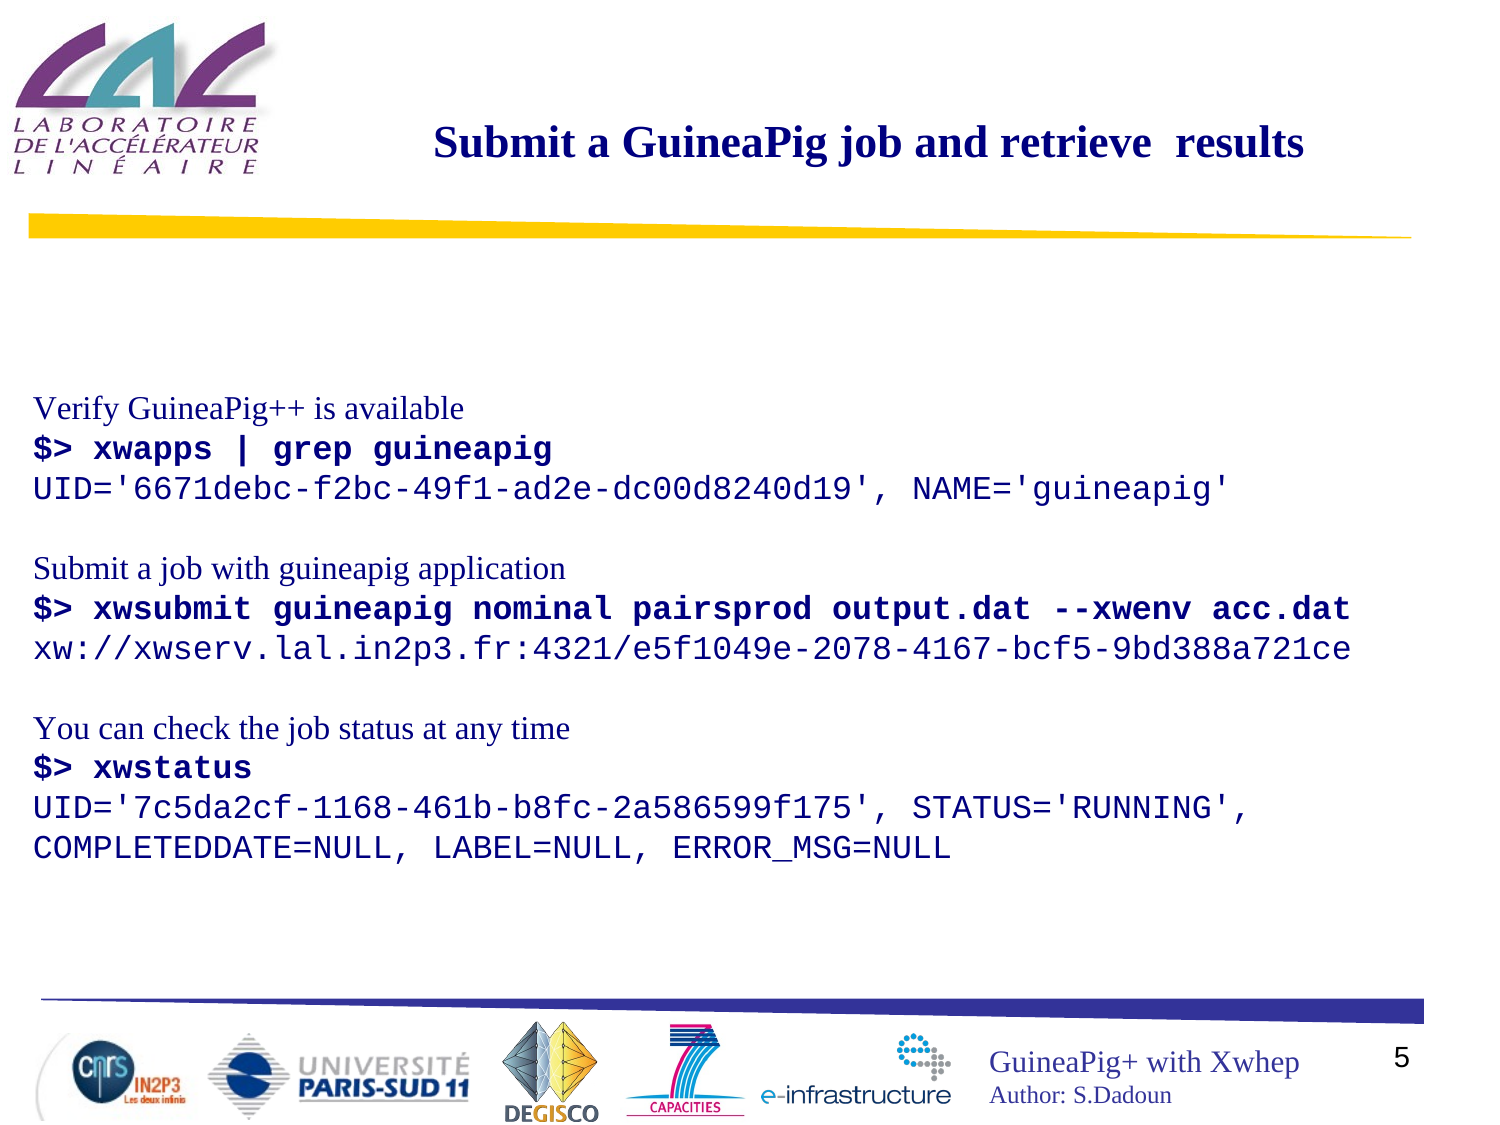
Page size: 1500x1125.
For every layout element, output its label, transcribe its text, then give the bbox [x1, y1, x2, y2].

picture [490, 1018, 609, 1122]
picture [25, 1033, 475, 1121]
picture [7, 16, 283, 178]
picture [902, 1038, 925, 1049]
title Submit a GuineaPig job and retrieve results [259, 56, 1479, 221]
picture [761, 1033, 951, 1104]
subtitle Verify GuineaPig++ is available $> xwapps | grep guineapig UID='6671debc-f2bc-49f1-ad2e-dc00d8240d19', NAME='guineapig' Submit a job with guineapig application $> xwsubmit guineapig nominal pairsprod output.dat --xwenv acc.dat xw://xwserv.lal.in2p3.fr:4321/e5f1049e-2078-4167-bcf5-9bd388a721ce You can check the job status at any time $> xwstatus UID='7c5da2cf-1168-461b-b8fc-2a586599f175', STATUS='RUNNING', COMPLETEDDATE=NULL, LABEL=NULL, ERROR_MSG=NULL [32, 248, 1418, 1004]
picture [620, 1017, 750, 1124]
